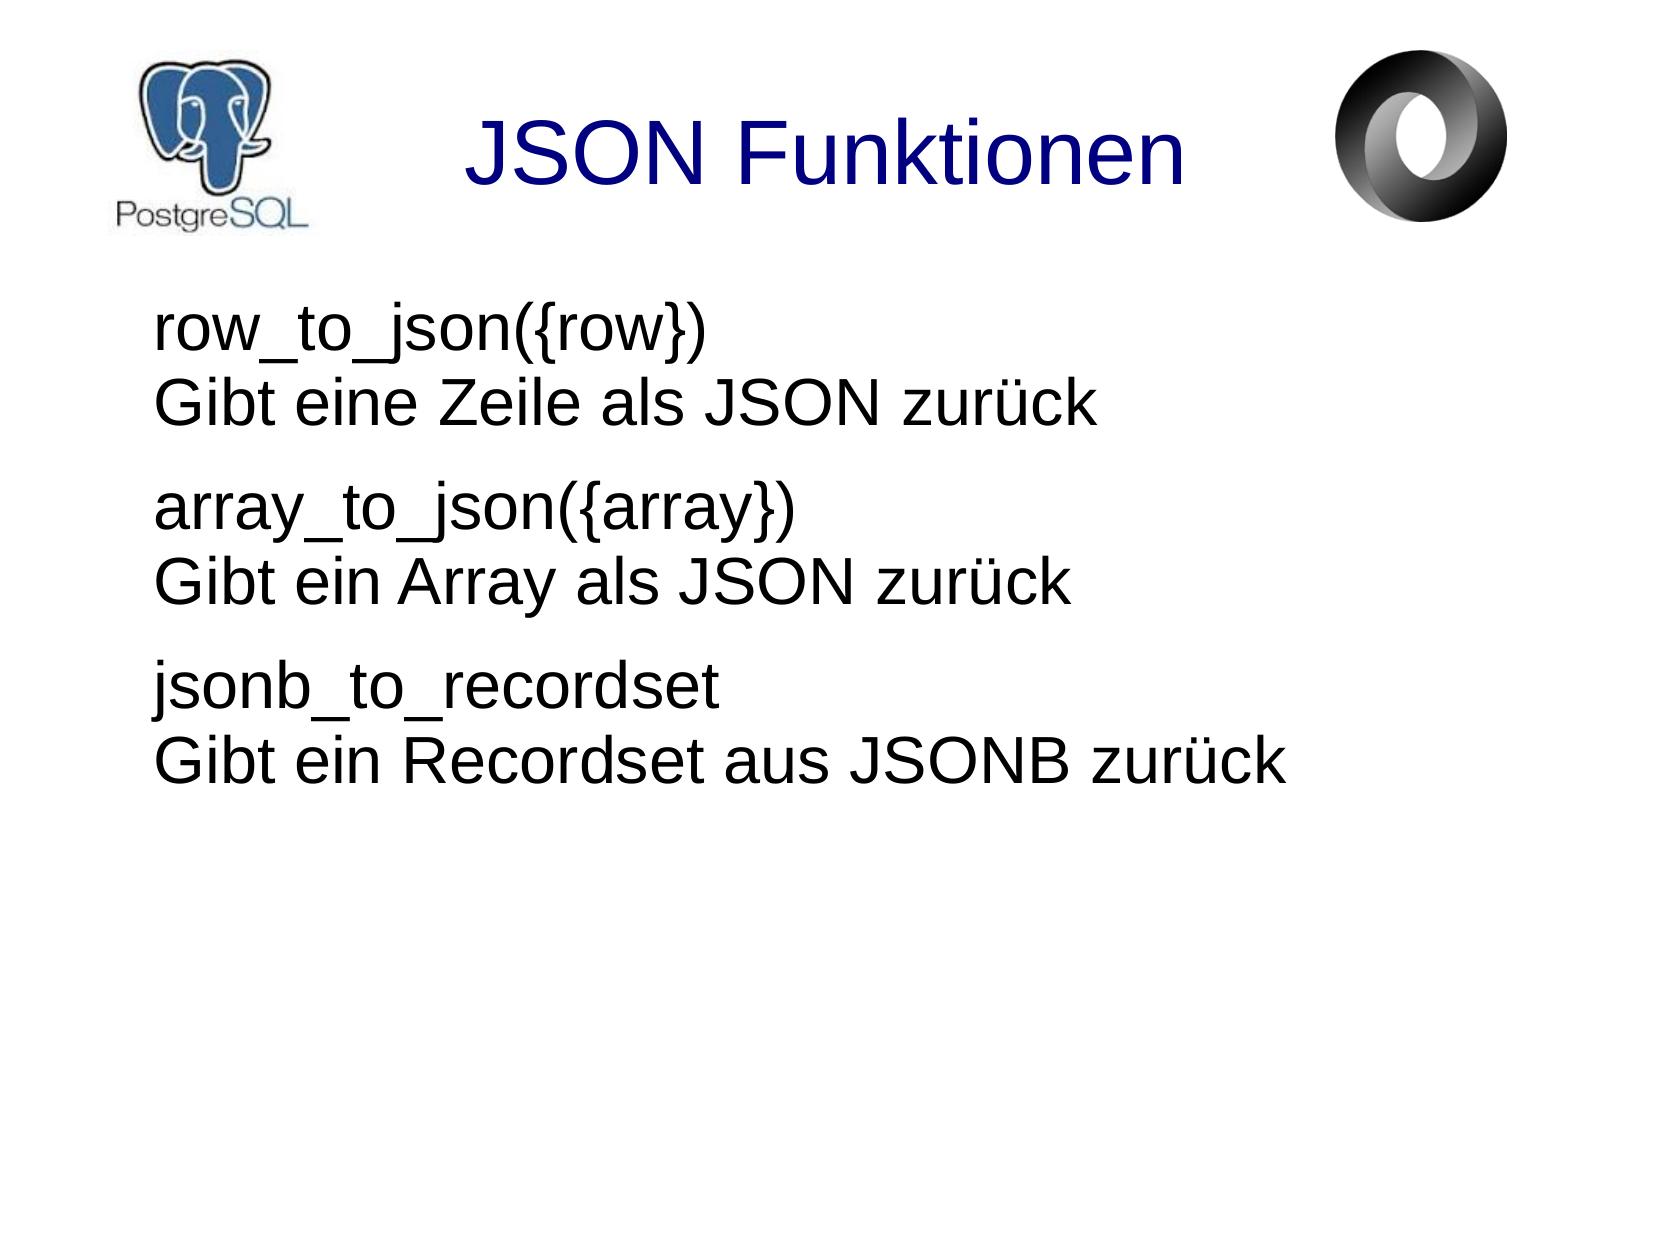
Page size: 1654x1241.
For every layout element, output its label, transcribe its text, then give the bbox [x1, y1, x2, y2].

picture [58, 50, 356, 236]
picture [1335, 50, 1507, 222]
list row_to_json({row}) Gibt eine Zeile als JSON zurück array_to_json({array}) Gibt ein Array als JSON zurück jsonb_to_recordset Gibt ein Recordset aus JSONB zurück [82, 290, 1538, 1010]
title JSON Funktionen [82, 49, 1571, 257]
